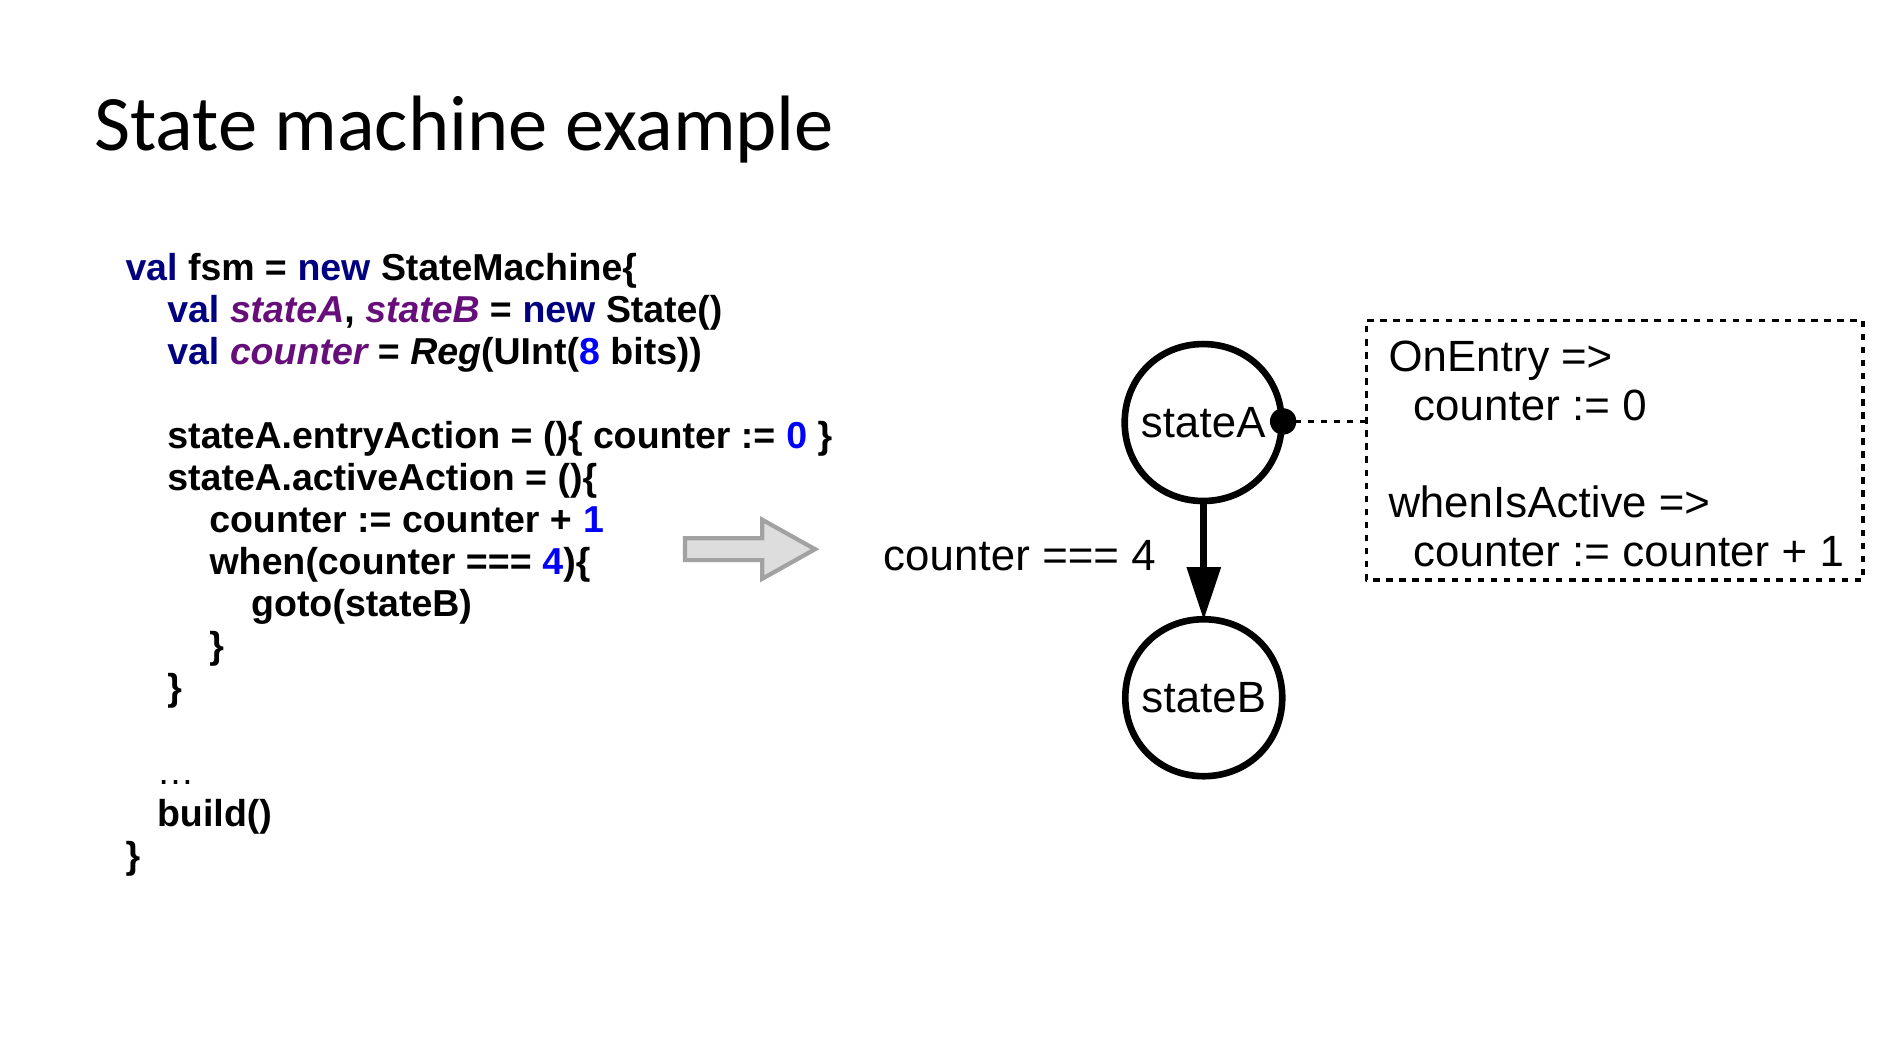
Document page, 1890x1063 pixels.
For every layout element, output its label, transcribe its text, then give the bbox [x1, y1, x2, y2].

title State machine example [94, 42, 1796, 220]
text_box val fsm = new StateMachine{ val stateA, stateB = new State() val counter = Reg(UInt(8 bits)) stateA.entryAction = (){ counter := 0 } stateA.activeAction = (){ counter := counter + 1 when(counter === 4){ goto(stateB) } } … build() } [110, 239, 1028, 1063]
picture [862, 318, 1865, 780]
